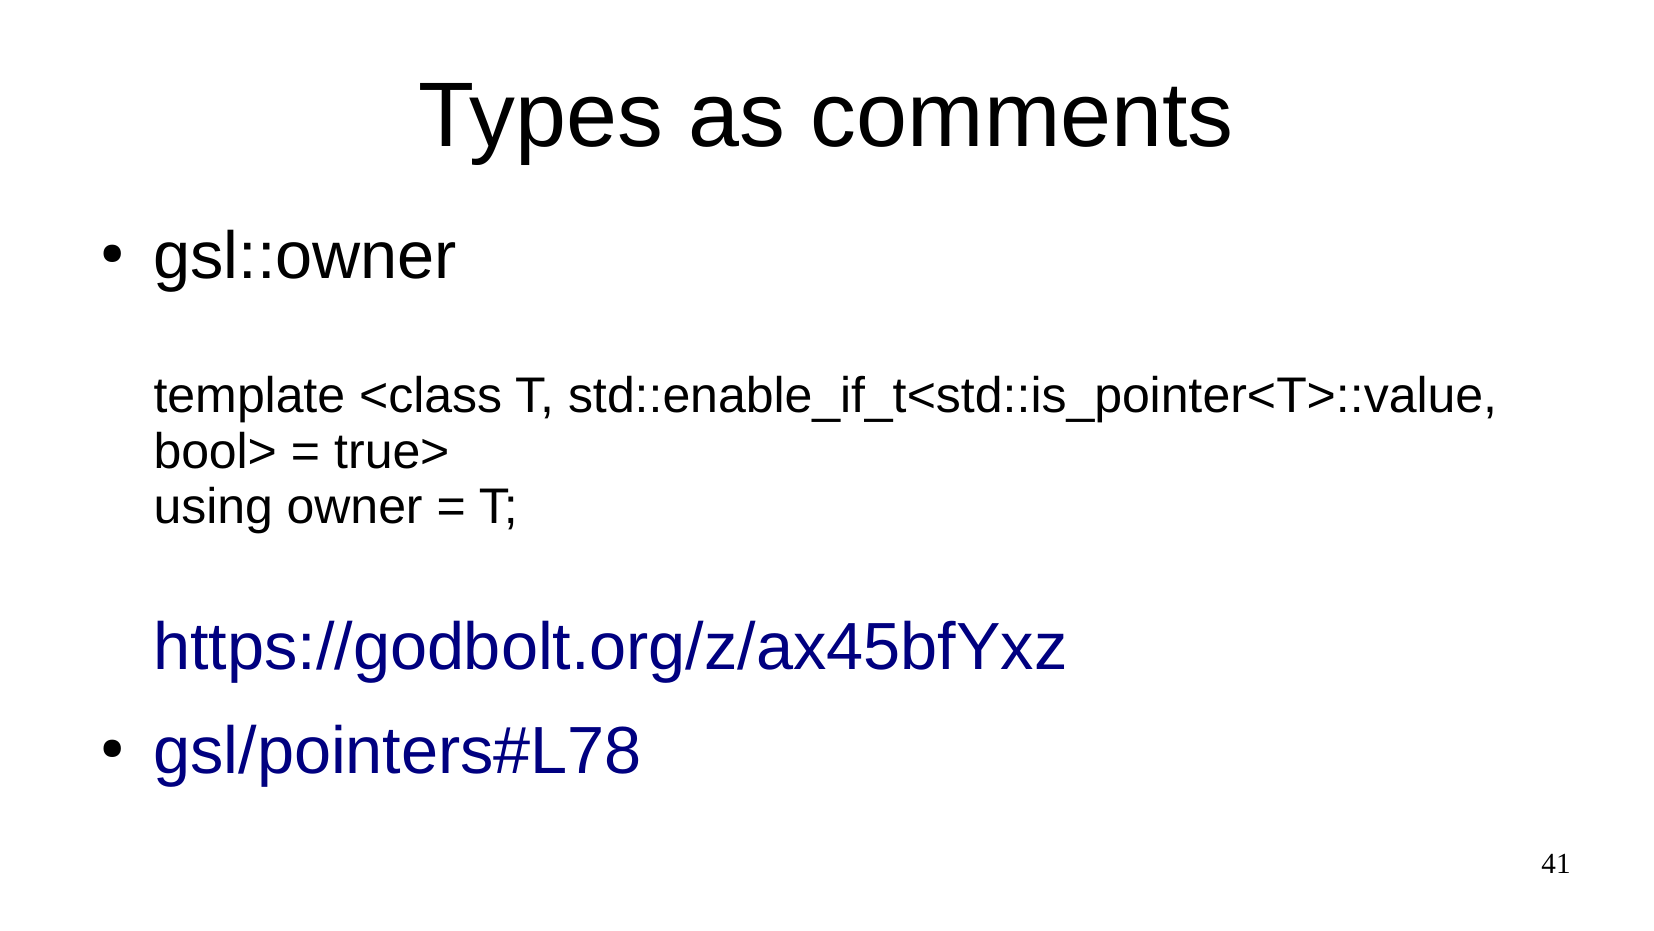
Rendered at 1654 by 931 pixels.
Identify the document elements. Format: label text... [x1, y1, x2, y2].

list gsl::owner template <class T, std::enable_if_t<std::is_pointer<T>::value, bool> = true> using owner = T; https://godbolt.org/z/ax45bfYxz gsl/pointers#L78 [82, 217, 1571, 758]
title Types as comments [82, 37, 1571, 193]
